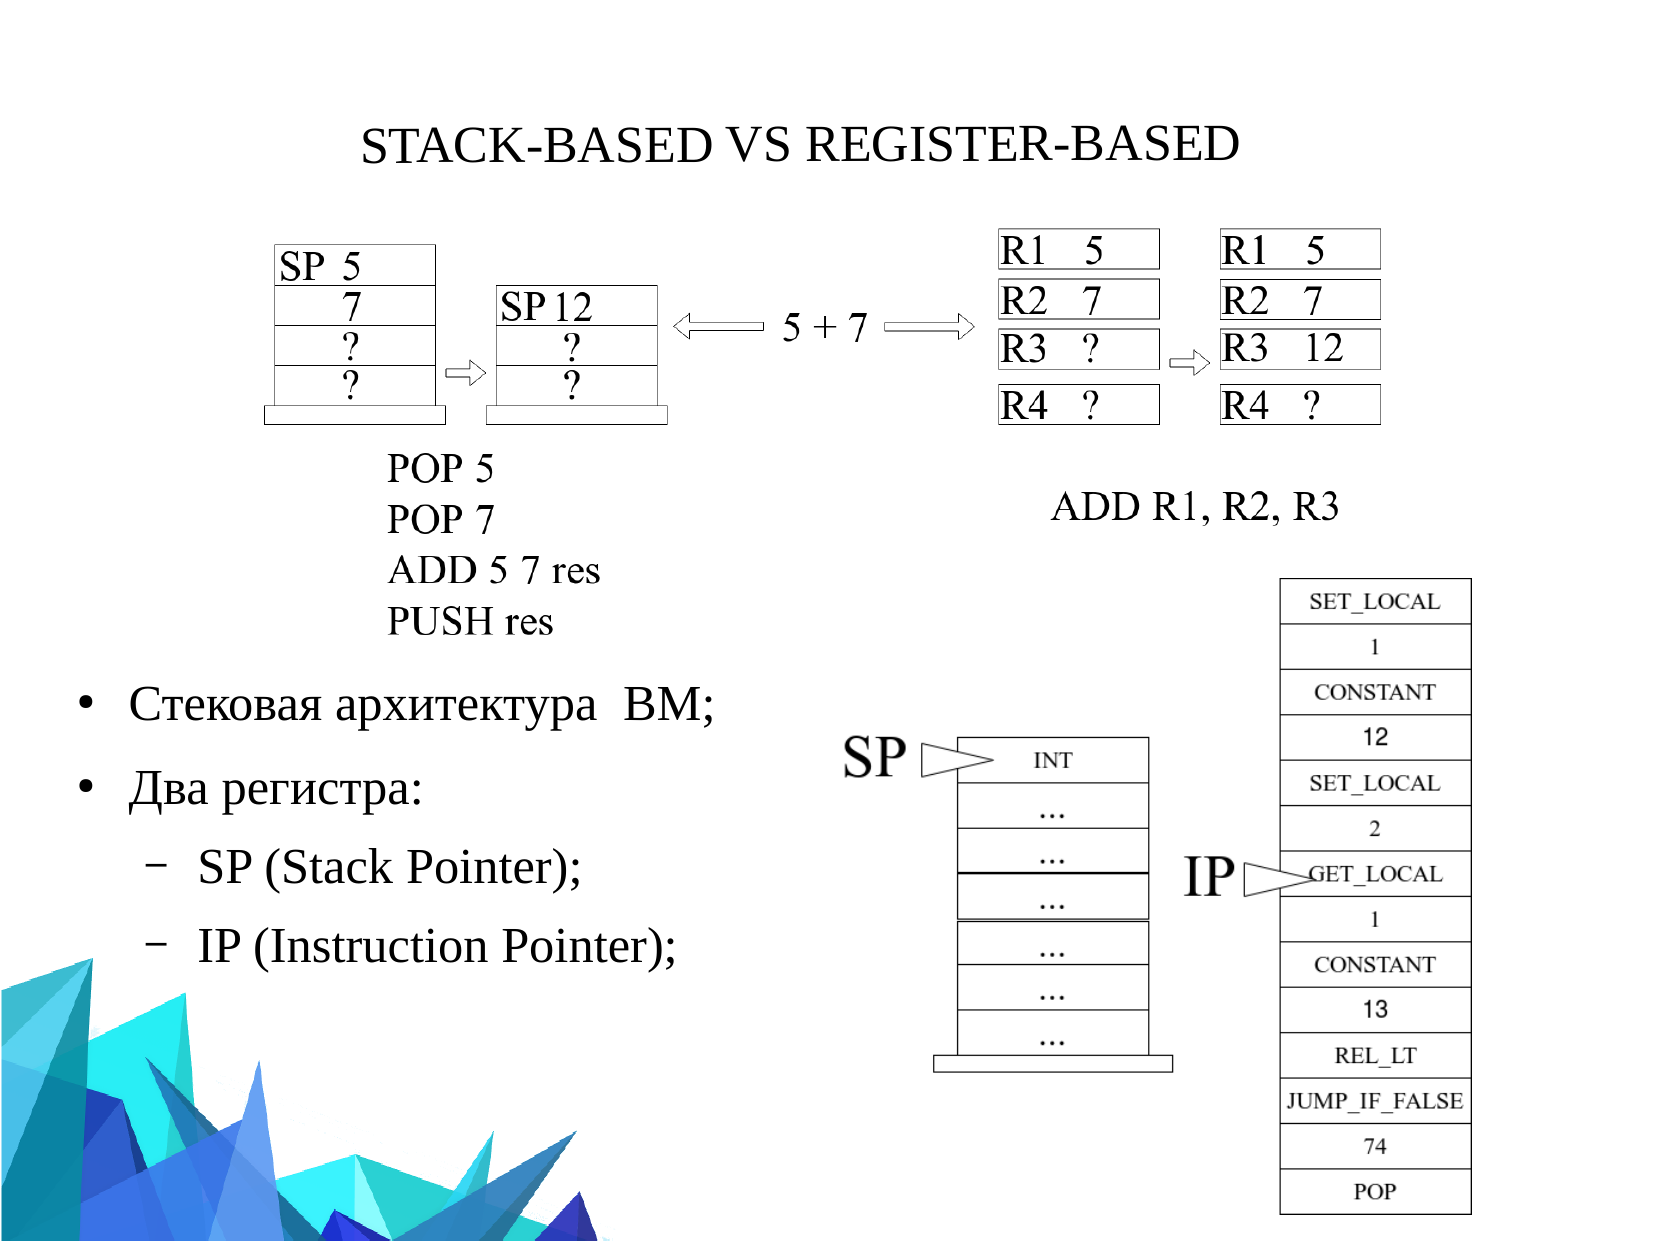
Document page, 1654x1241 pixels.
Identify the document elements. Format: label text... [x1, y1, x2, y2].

list Стековая архитектура ВМ; Два регистра: SP (Stack Pointer); IP (Instruction Pointer); [60, 675, 721, 1021]
picture [0, 0, 1654, 1241]
text_box STACK-BASED VS REGISTER-BASED [345, 105, 1261, 185]
